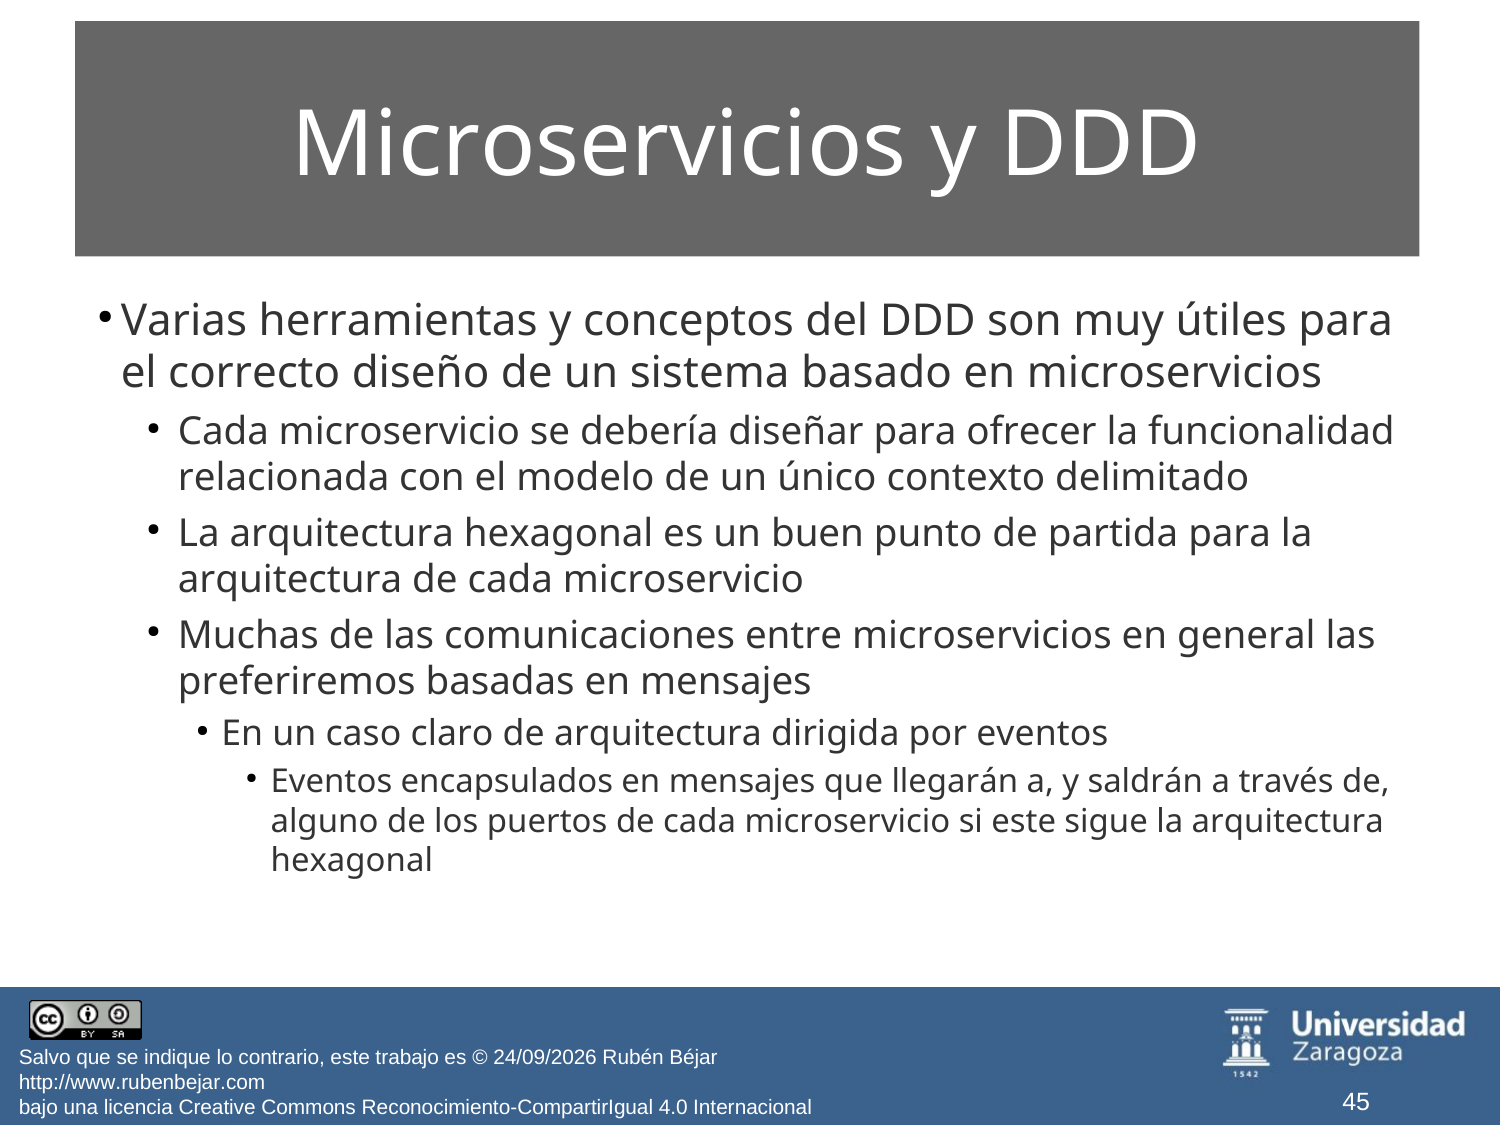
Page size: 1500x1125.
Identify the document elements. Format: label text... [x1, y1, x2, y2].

picture [0, 987, 1500, 1125]
list Varias herramientas y conceptos del DDD son muy útiles para el correcto diseño de un sistema basado en microservicios Cada microservicio se debería diseñar para ofrecer la funcionalidad relacionada con el modelo de un único contexto delimitado La arquitectura hexagonal es un buen punto de partida para la arquitectura de cada microservicio Muchas de las comunicaciones entre microservicios en general las preferiremos basadas en mensajes En un caso claro de arquitectura dirigida por eventos Eventos encapsulados en mensajes que llegarán a, y saldrán a través de, alguno de los puertos de cada microservicio si este sigue la arquitectura hexagonal [82, 283, 1418, 969]
title Microservicios y DDD [75, 21, 1420, 257]
